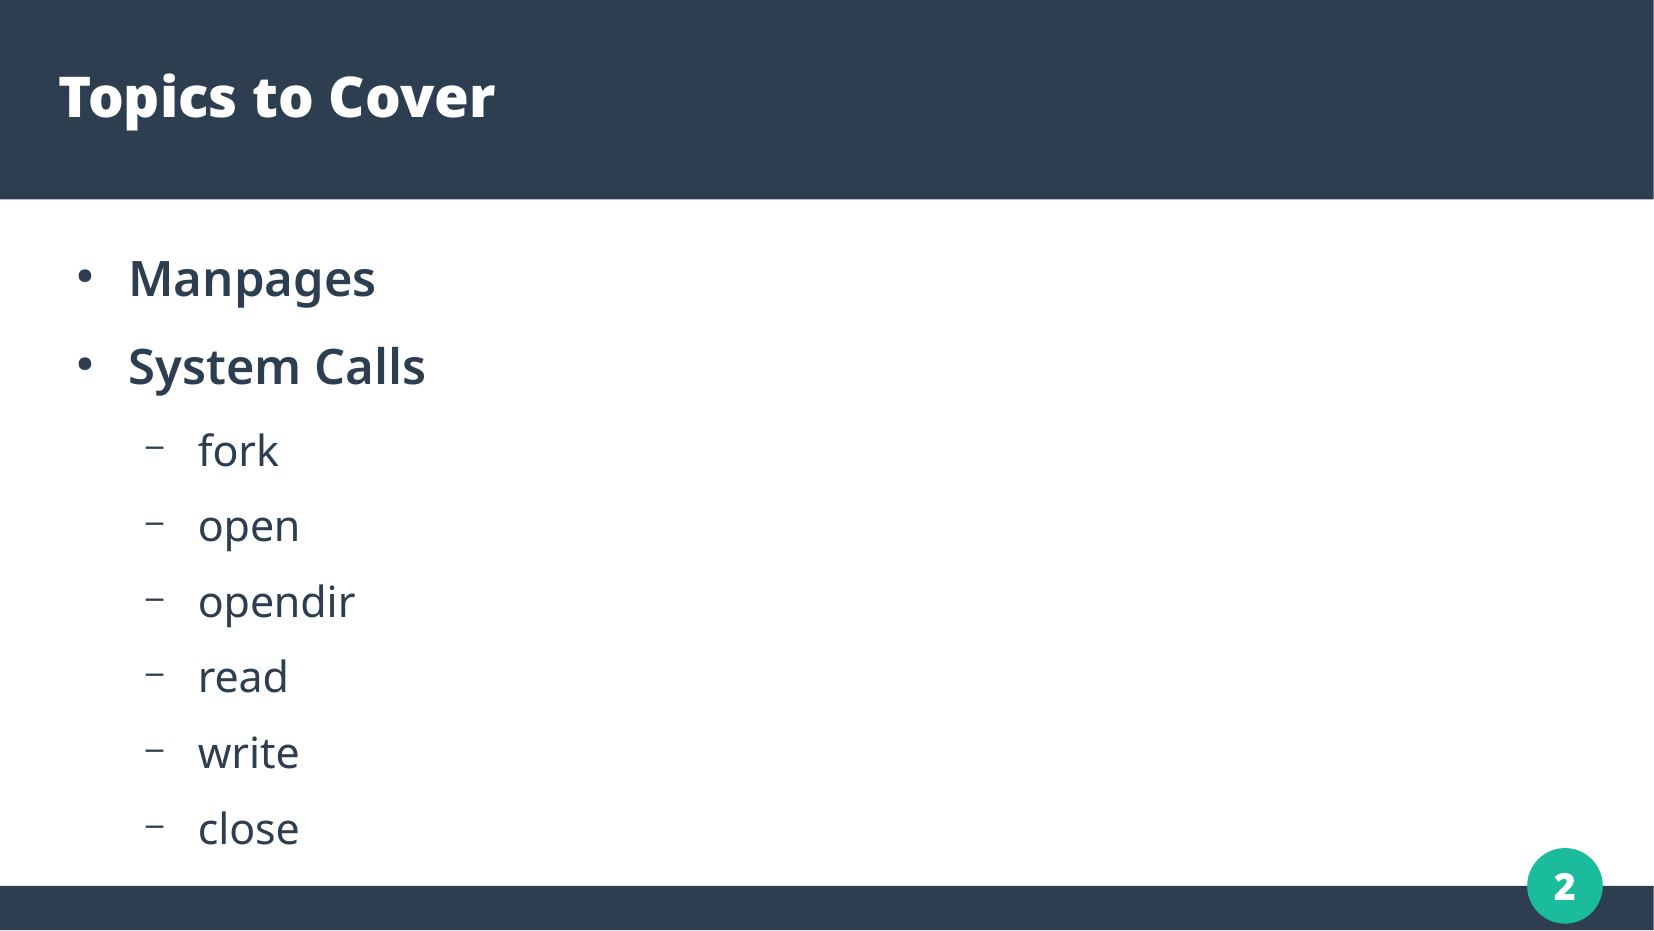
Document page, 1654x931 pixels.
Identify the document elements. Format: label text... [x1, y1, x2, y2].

title Topics to Cover [59, 37, 1595, 156]
list Manpages System Calls fork open opendir read write close [59, 243, 1595, 864]
